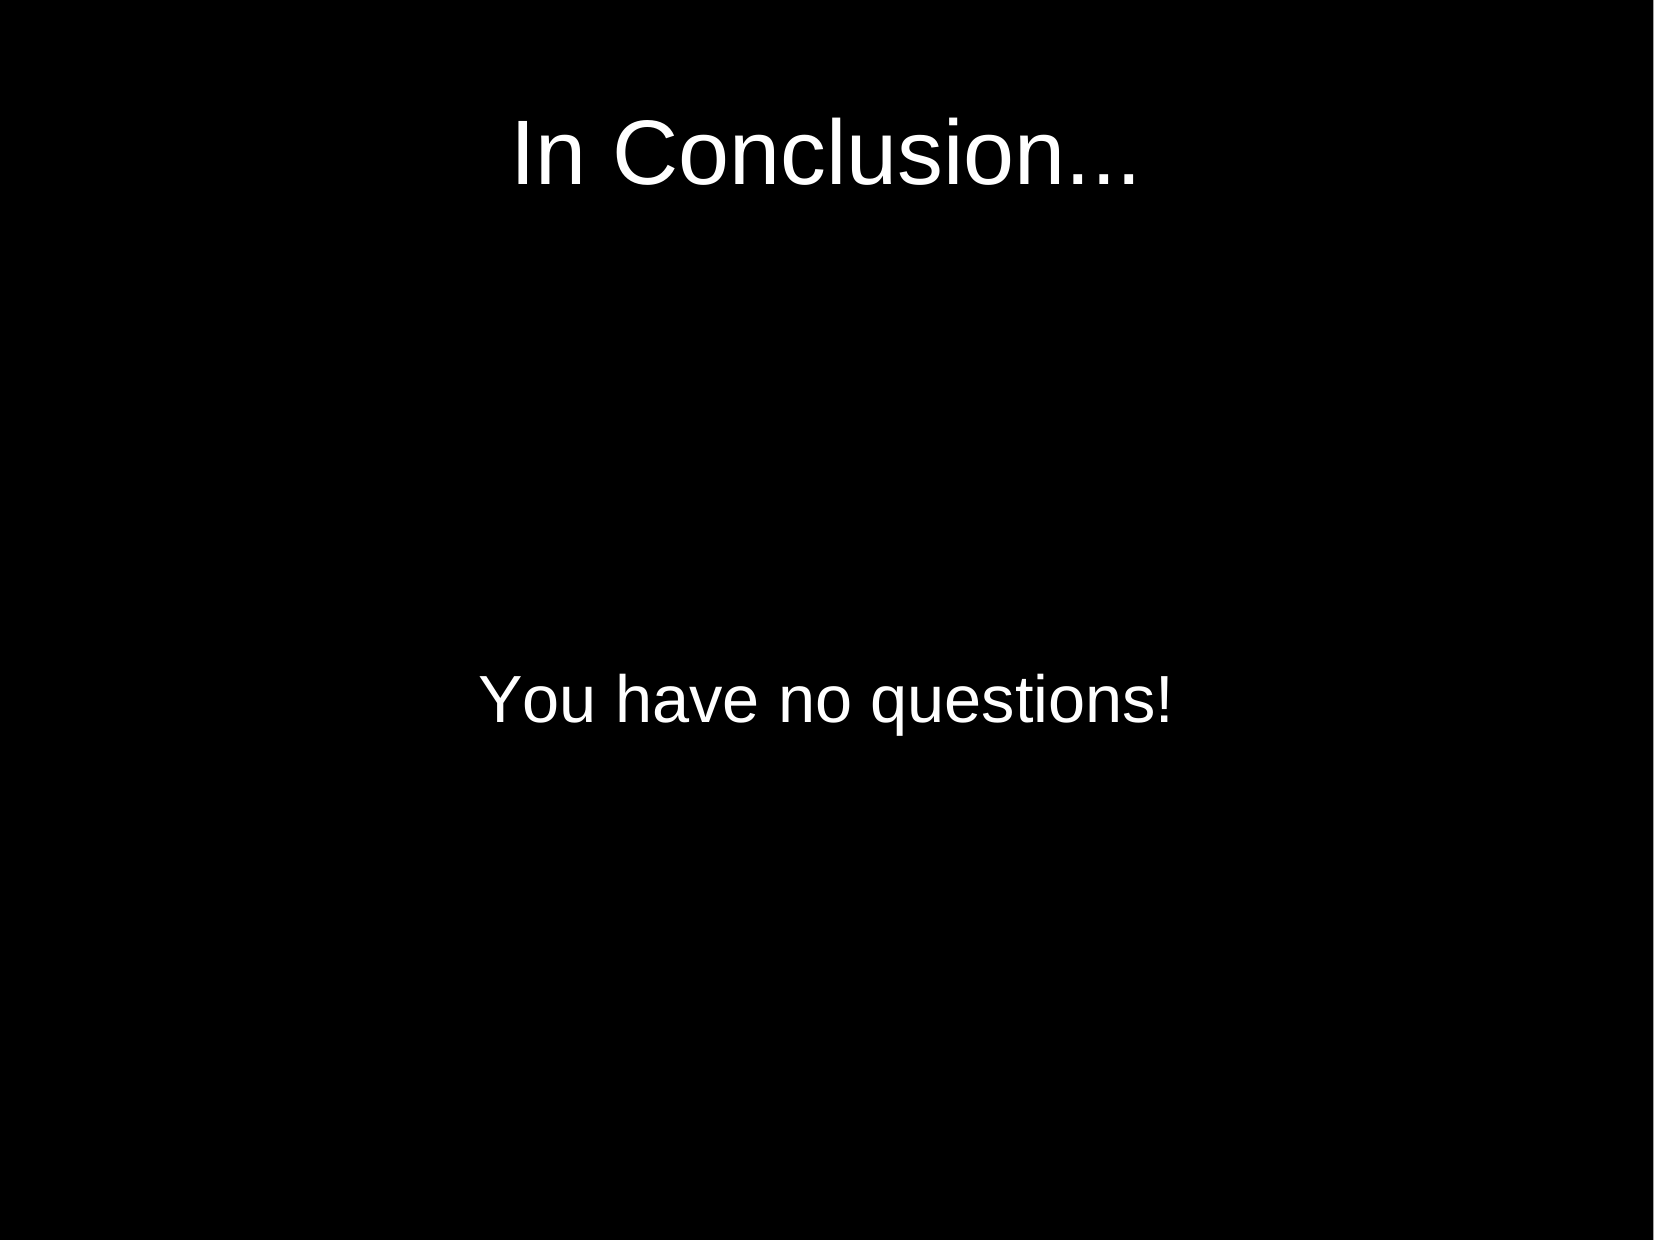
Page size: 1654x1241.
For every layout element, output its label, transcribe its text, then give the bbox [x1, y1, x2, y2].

title In Conclusion... [82, 49, 1571, 257]
subtitle You have no questions! [82, 290, 1571, 1109]
